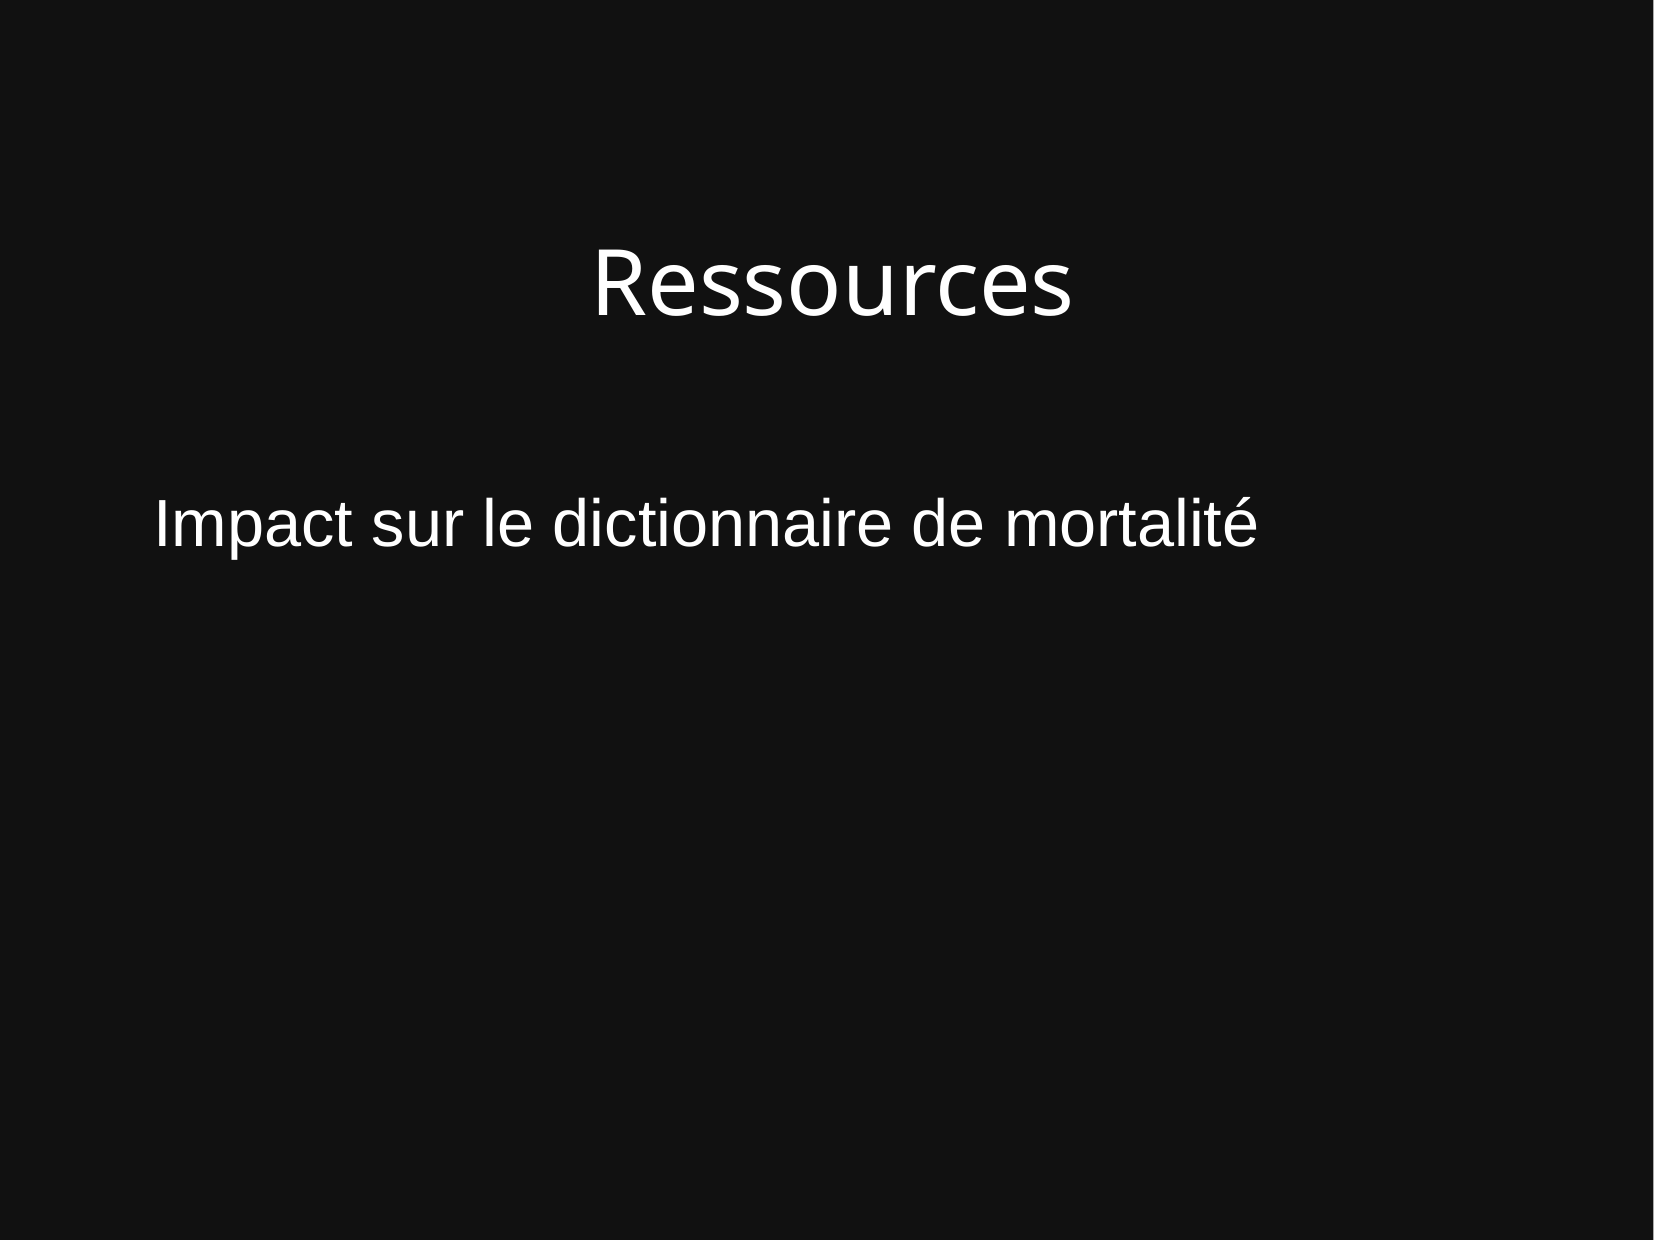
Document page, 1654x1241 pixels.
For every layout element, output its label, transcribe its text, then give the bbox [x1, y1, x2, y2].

title Ressources [70, 176, 1559, 384]
list Impact sur le dictionnaire de mortalité [82, 485, 1571, 851]
